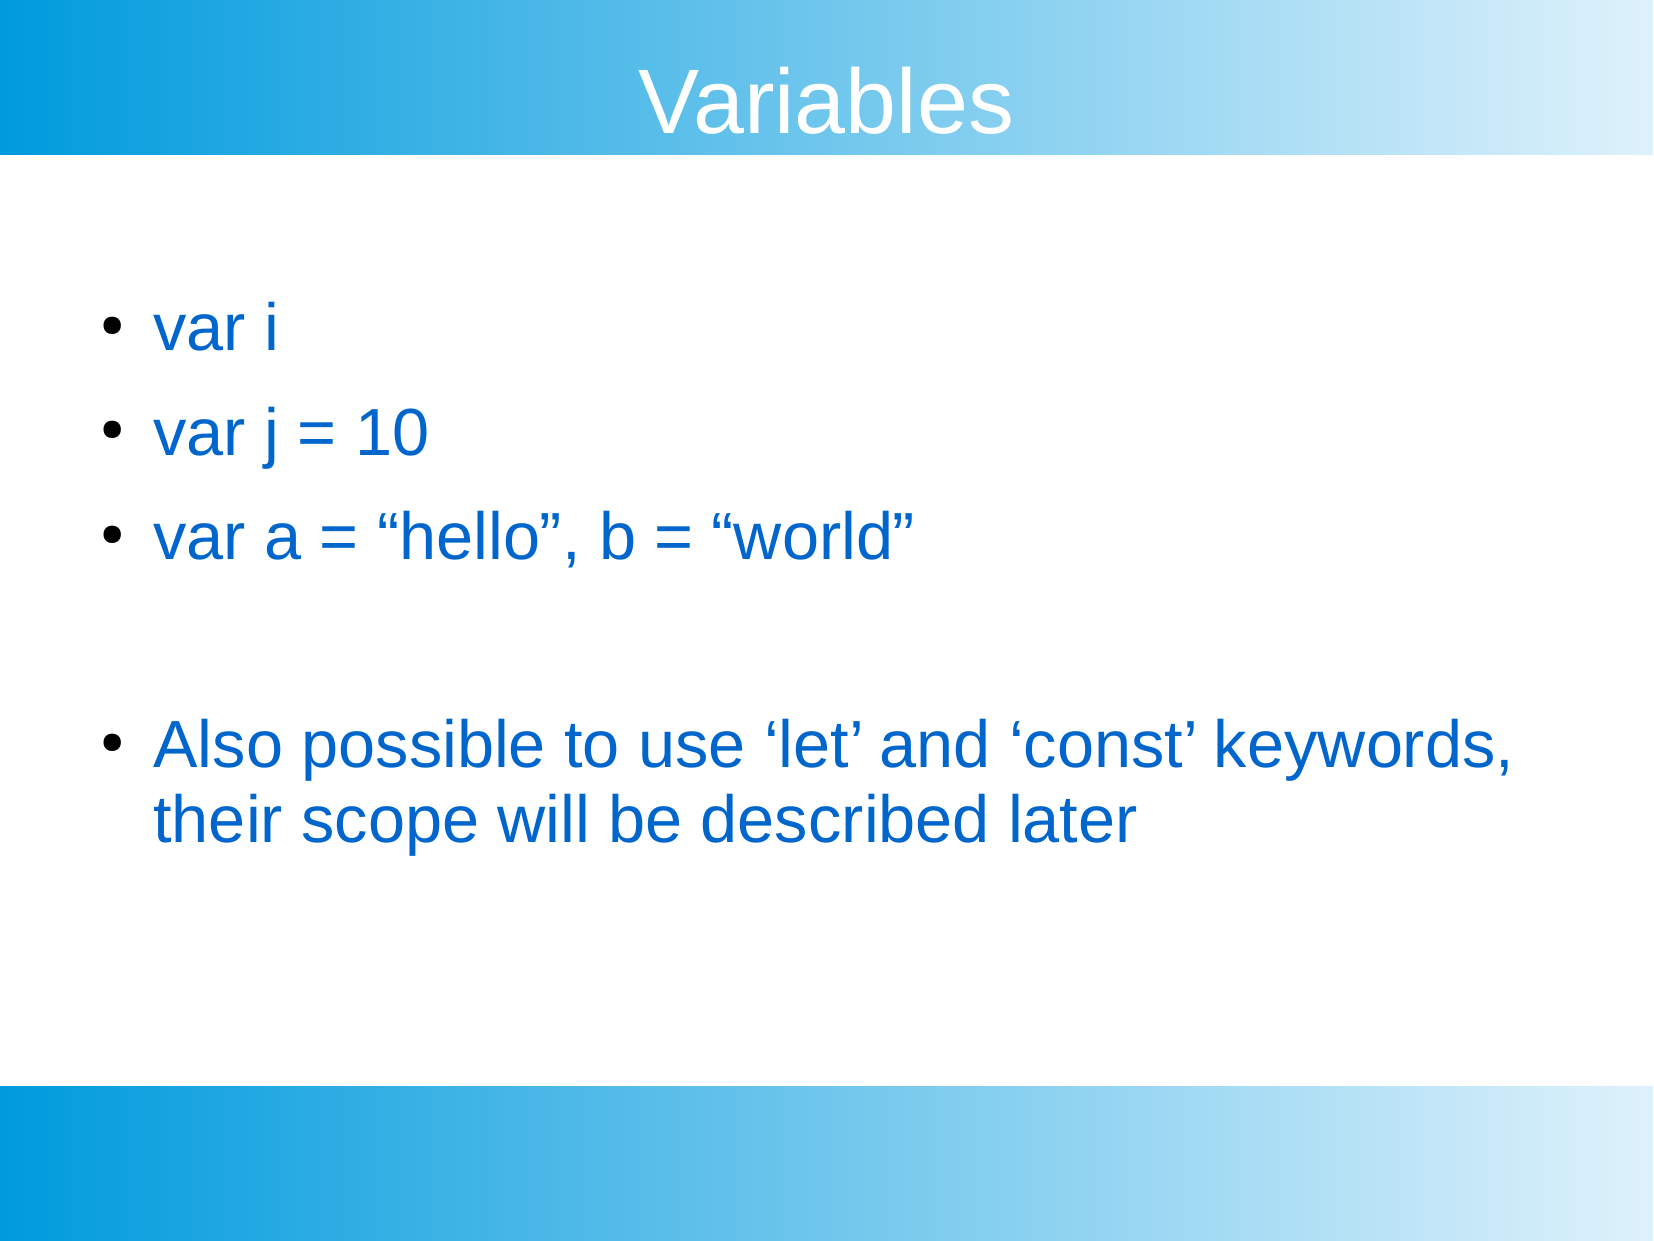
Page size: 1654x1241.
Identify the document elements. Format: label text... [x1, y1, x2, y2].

title Variables [82, 49, 1571, 155]
list var i var j = 10 var a = “hello”, b = “world” Also possible to use ‘let’ and ‘const’ keywords, their scope will be described later [82, 290, 1571, 1010]
